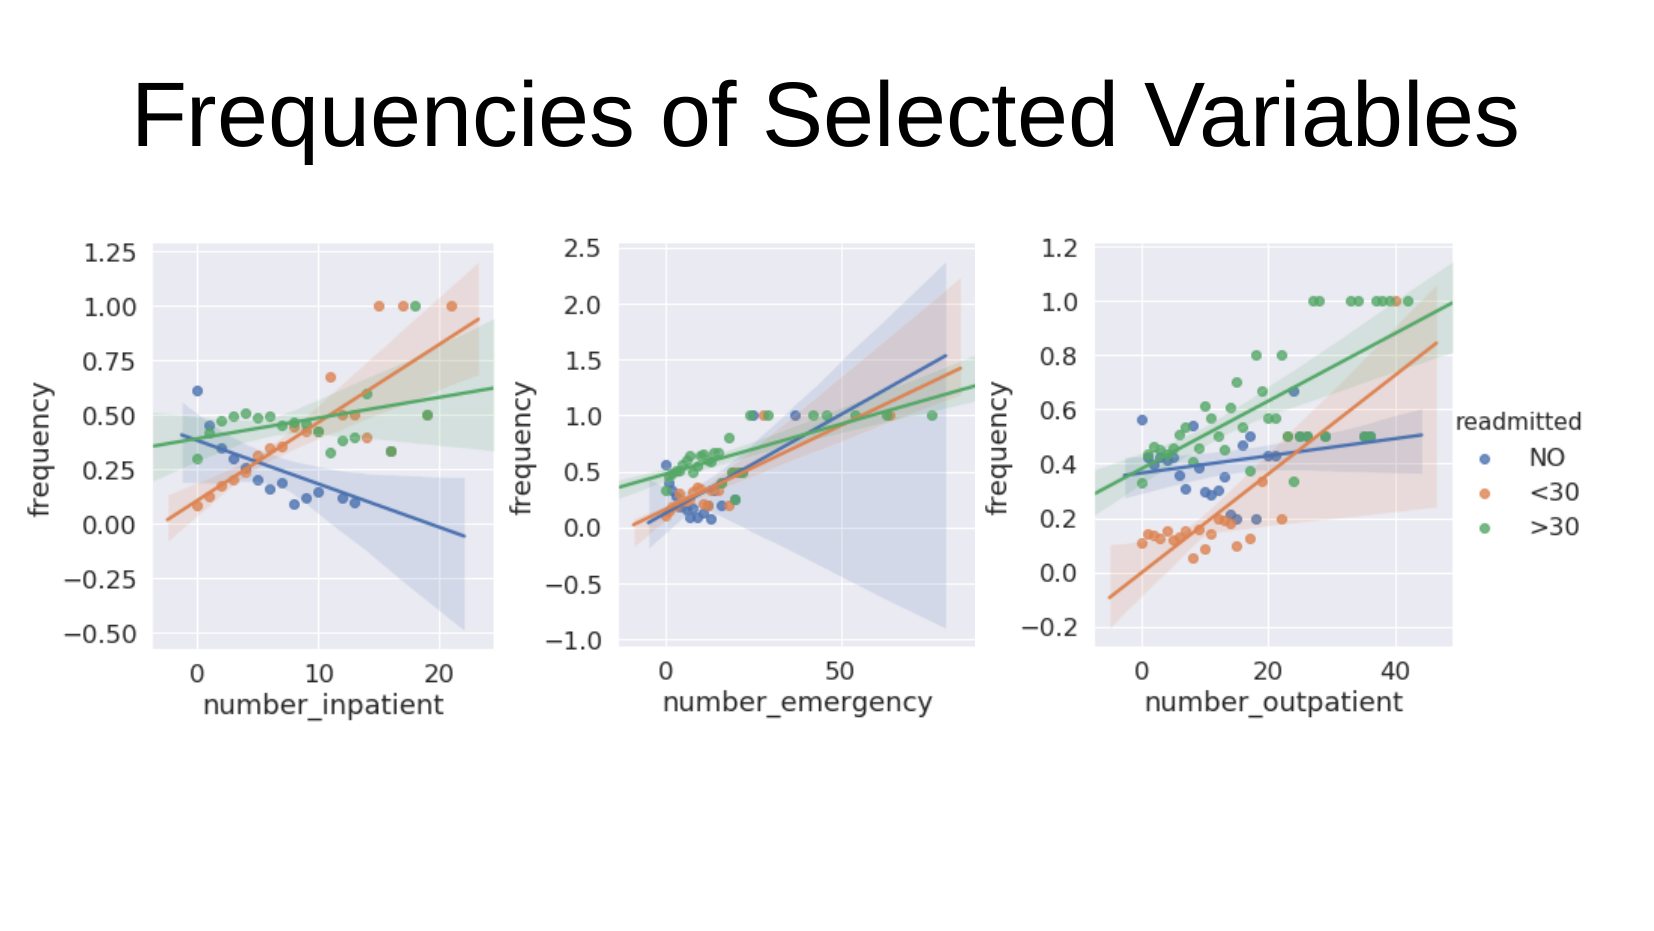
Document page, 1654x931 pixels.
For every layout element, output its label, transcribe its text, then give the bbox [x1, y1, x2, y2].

title Frequencies of Selected Variables [82, 37, 1571, 193]
picture [17, 224, 1606, 731]
